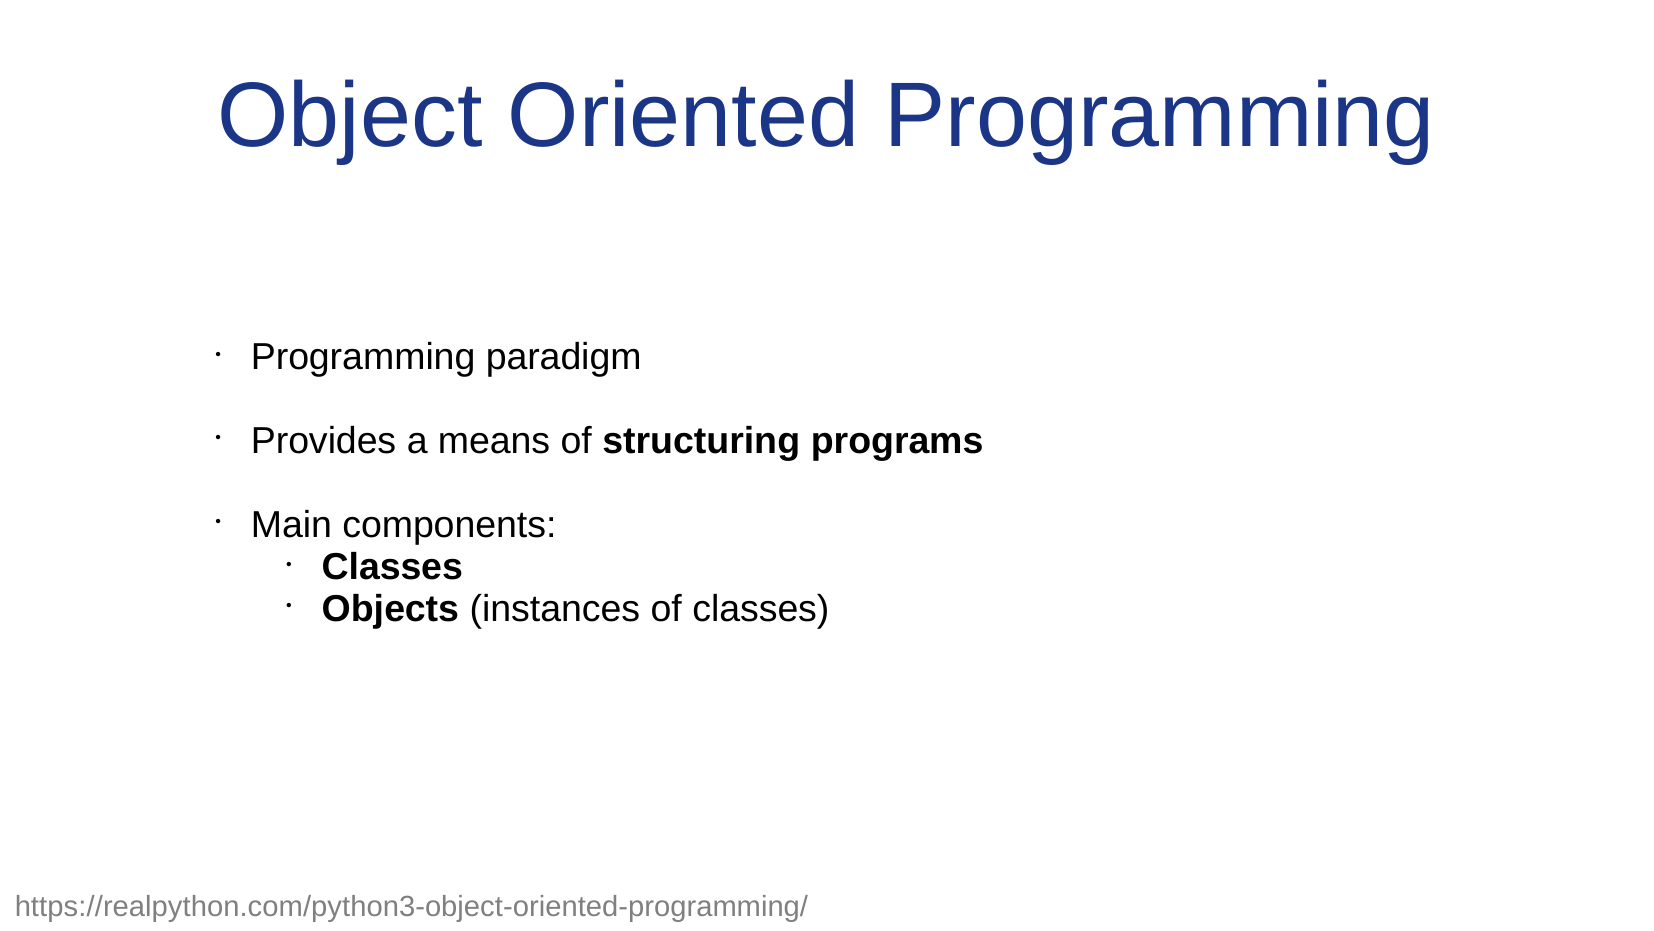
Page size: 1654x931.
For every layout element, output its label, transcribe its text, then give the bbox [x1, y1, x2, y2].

text_box Programming paradigm Provides a means of structuring programs Main components: Classes Objects (instances of classes) [180, 180, 1654, 720]
title Object Oriented Programming [82, 37, 1572, 193]
text_box [101, 217, 1591, 758]
text_box https://realpython.com/python3-object-oriented-programming/ [0, 882, 1651, 931]
